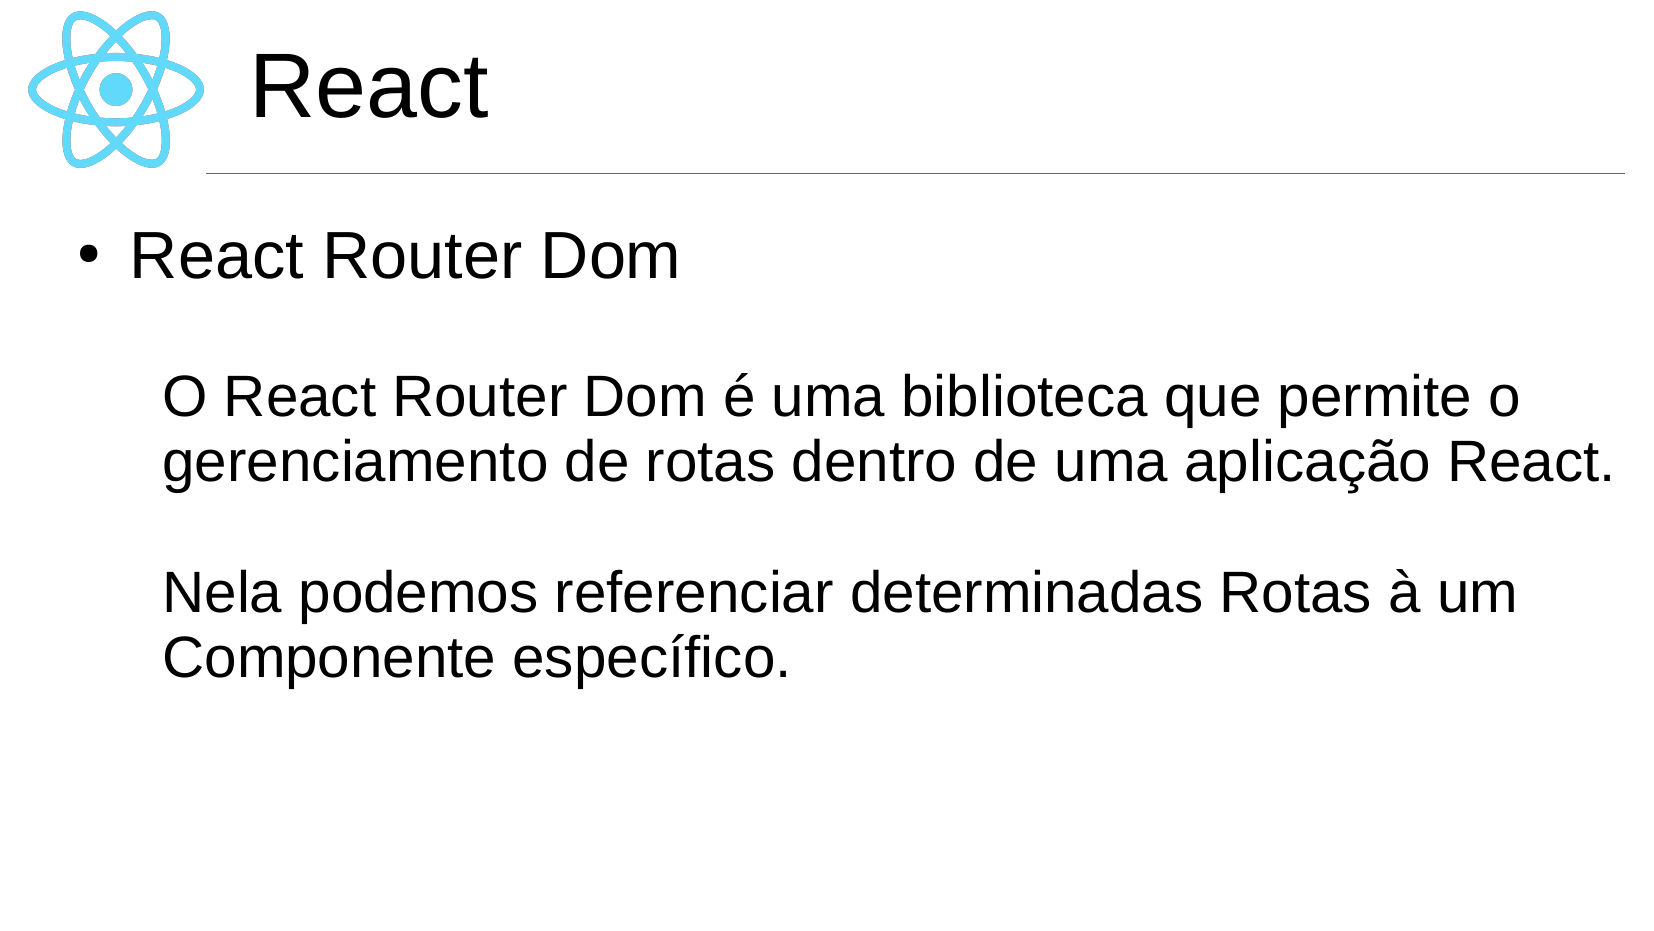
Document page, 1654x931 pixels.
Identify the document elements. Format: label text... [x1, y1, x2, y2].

title React [292, 7, 1654, 164]
picture [0, 0, 292, 207]
text_box O React Router Dom é uma biblioteca que permite o gerenciamento de rotas dentro de uma aplicação React. Nela podemos referenciar determinadas Rotas à um Componente específico. [147, 356, 1654, 827]
list React Router Dom [59, 217, 1548, 298]
